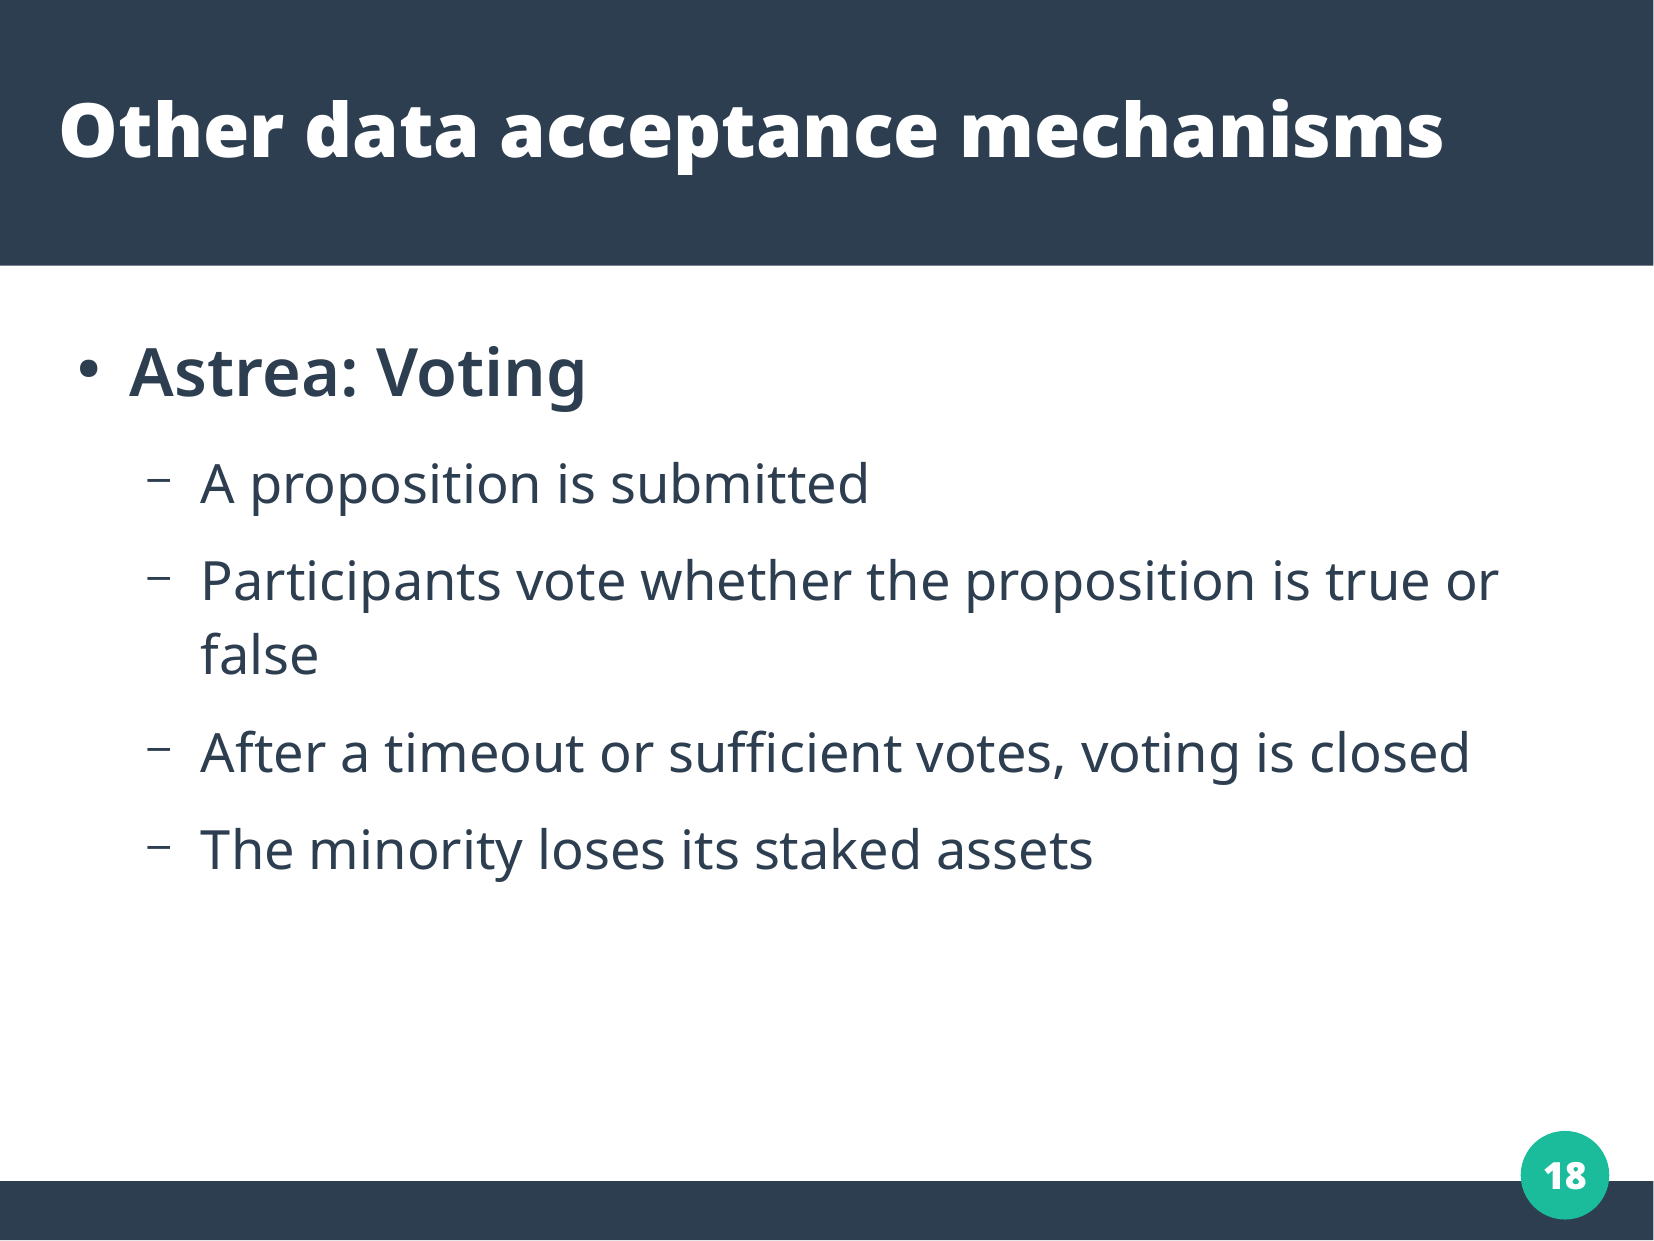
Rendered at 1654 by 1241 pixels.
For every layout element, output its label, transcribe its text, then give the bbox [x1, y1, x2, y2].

title Other data acceptance mechanisms [59, 49, 1595, 207]
list Astrea: Voting A proposition is submitted Participants vote whether the proposition is true or false After a timeout or sufficient votes, voting is closed The minority loses its staked assets [59, 324, 1595, 1152]
